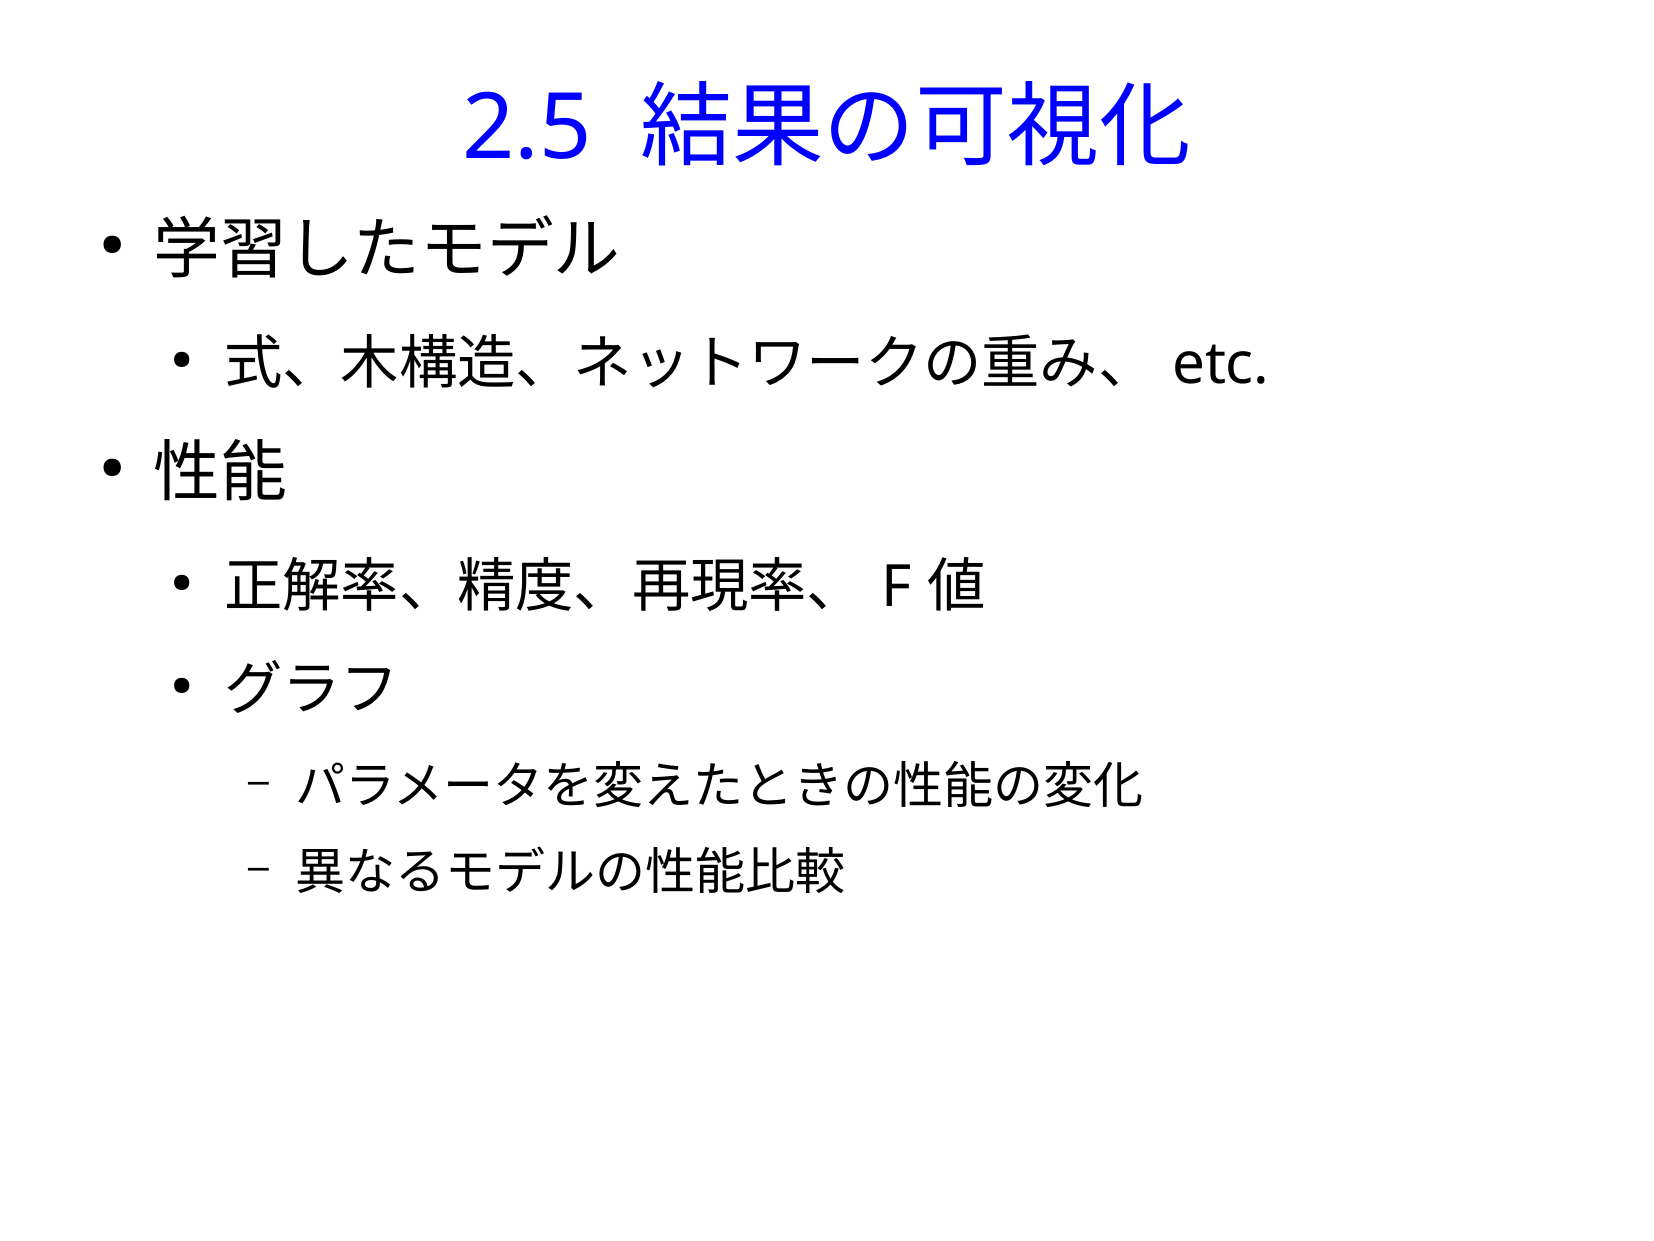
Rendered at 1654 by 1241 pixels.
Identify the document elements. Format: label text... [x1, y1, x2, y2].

title 2.5 結果の可視化 [82, 49, 1571, 198]
list 学習したモデル 式、木構造、ネットワークの重み、etc. 性能 正解率、精度、再現率、F値 グラフ パラメータを変えたときの性能の変化 異なるモデルの性能比較 [82, 200, 1571, 998]
